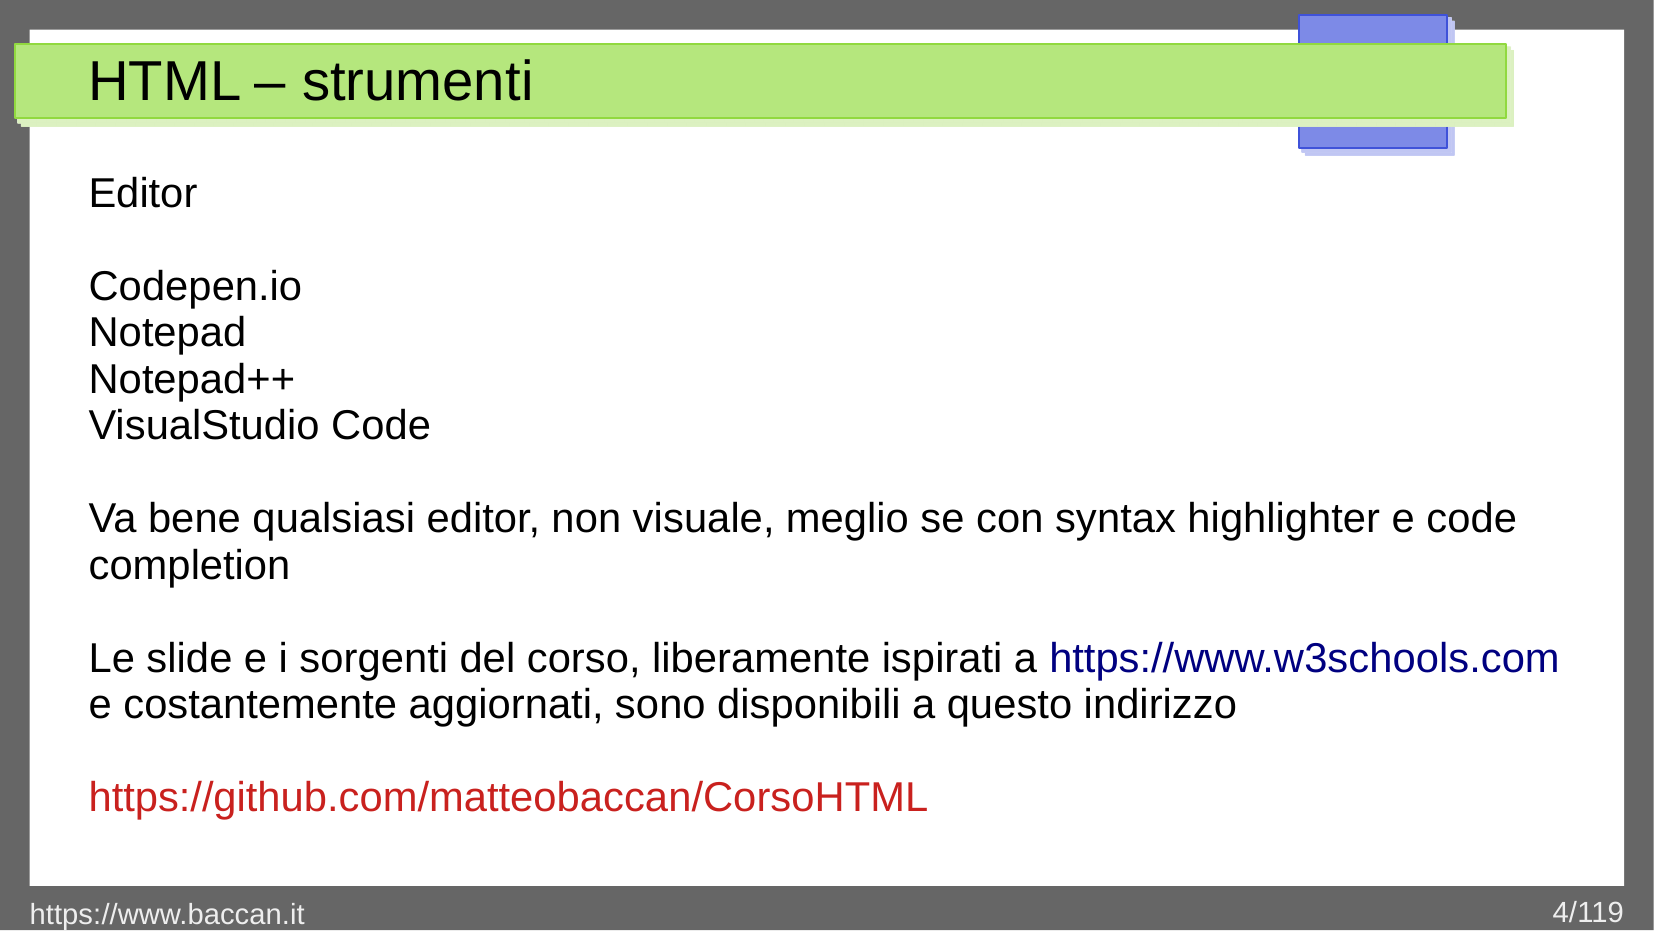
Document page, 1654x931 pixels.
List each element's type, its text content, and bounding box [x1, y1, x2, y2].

title HTML – strumenti [88, 44, 1506, 119]
text_box Editor Codepen.io Notepad Notepad++ VisualStudio Code Va bene qualsiasi editor, non visuale, meglio se con syntax highlighter e code completion Le slide e i sorgenti del corso, liberamente ispirati a https://www.w3schools.com e costantemente aggiornati, sono disponibili a questo indirizzo https://github.com/matteobaccan/CorsoHTML [88, 169, 1565, 821]
